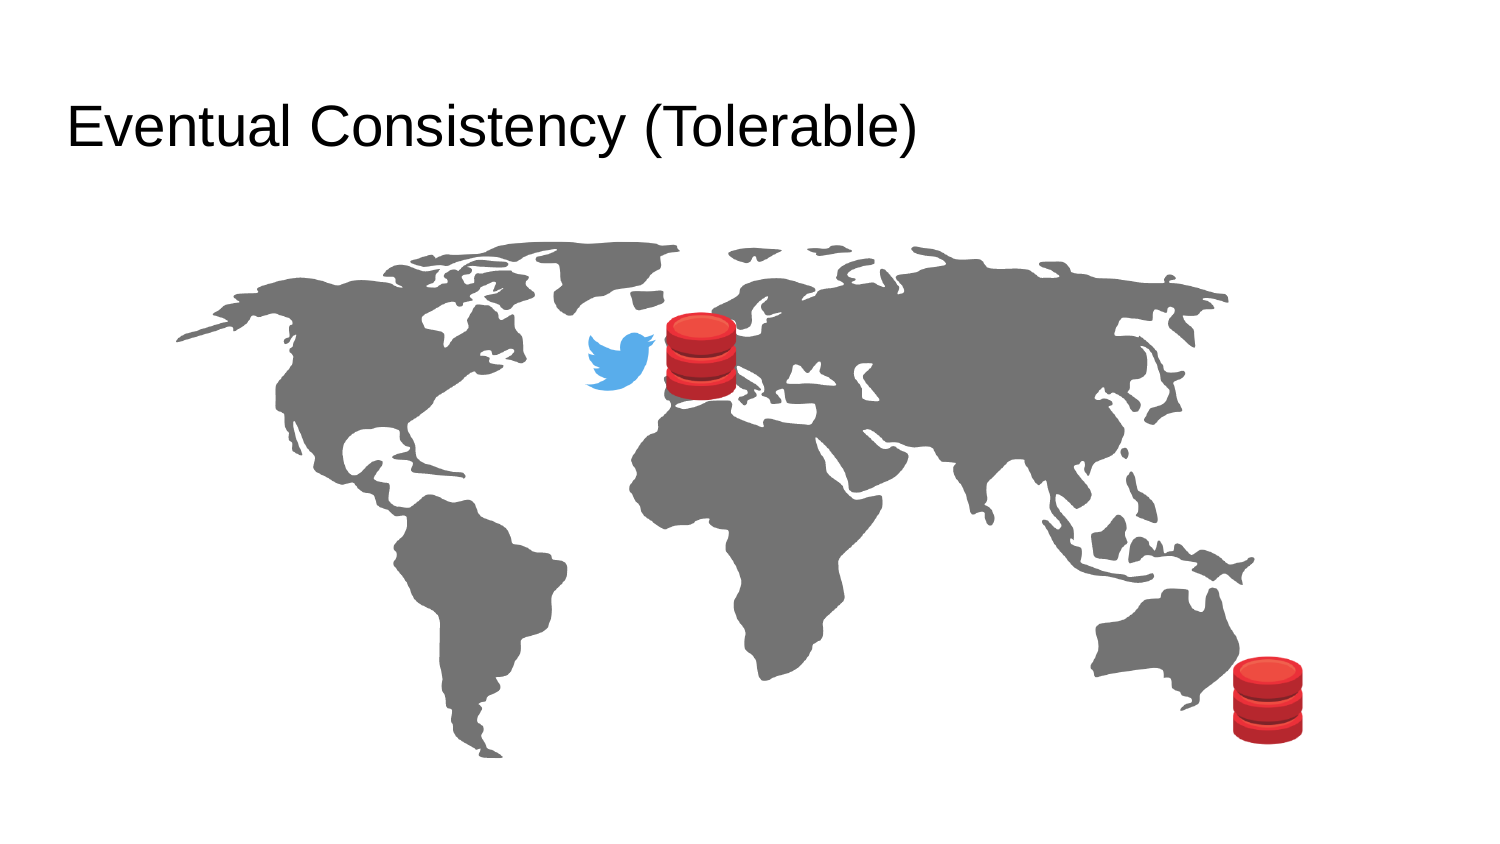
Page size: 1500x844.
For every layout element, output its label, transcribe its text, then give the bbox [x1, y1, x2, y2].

picture [169, 174, 1346, 798]
title Eventual Consistency (Tolerable) [51, 72, 1449, 167]
